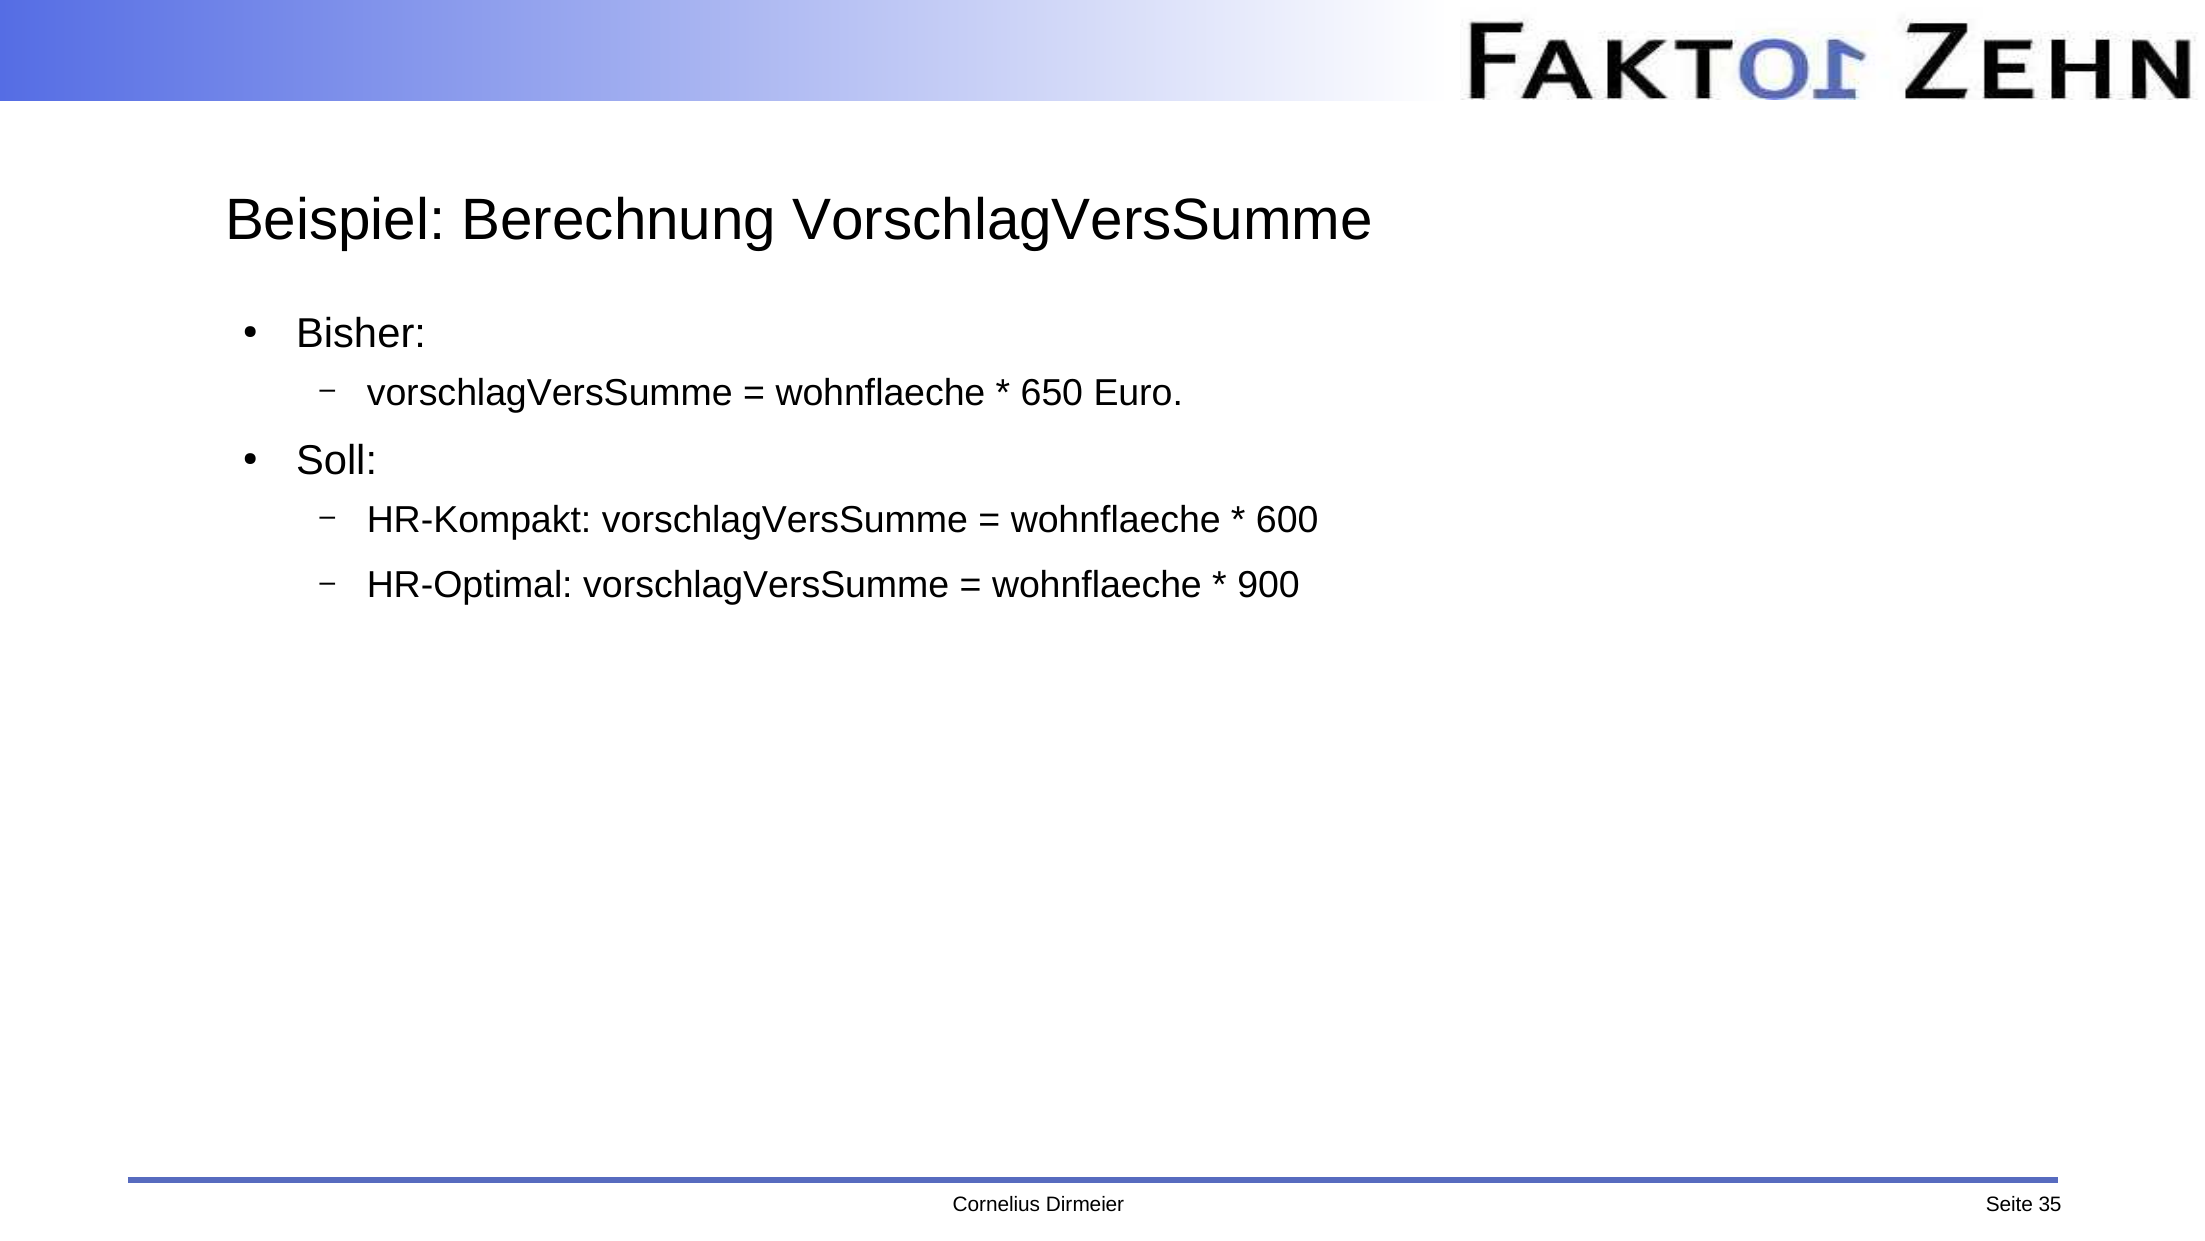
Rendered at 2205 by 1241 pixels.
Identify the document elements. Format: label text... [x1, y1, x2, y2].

list Bisher: vorschlagVersSumme = wohnflaeche * 650 Euro. Soll: HR-Kompakt: vorschlagVersSumme = wohnflaeche * 600 HR-Optimal: vorschlagVersSumme = wohnflaeche * 900 [225, 310, 1981, 1078]
title Beispiel: Berechnung VorschlagVersSumme [225, 142, 1981, 296]
picture [1460, 7, 2202, 100]
